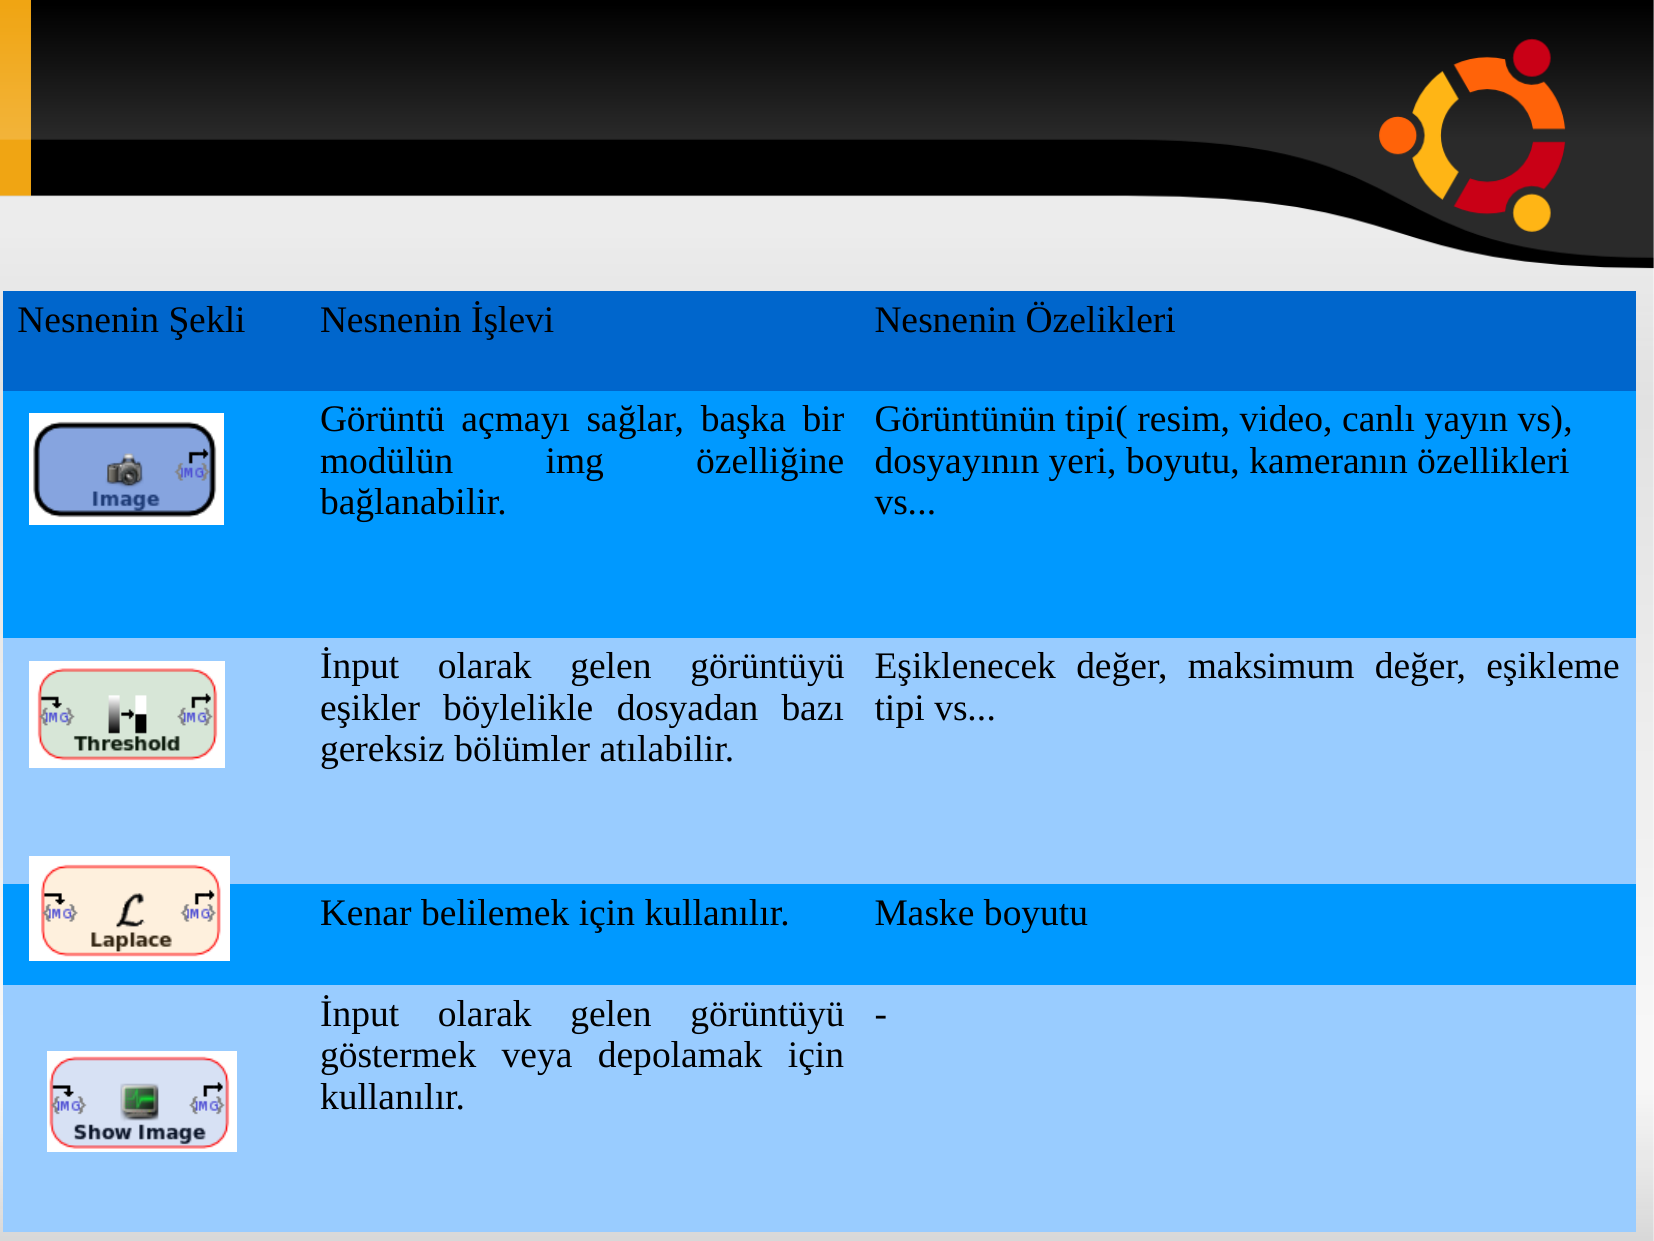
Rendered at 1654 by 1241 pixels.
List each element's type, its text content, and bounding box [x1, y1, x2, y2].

table_cell Eşiklenecek değer, maksimum değer, eşikleme tipi vs... [860, 638, 1636, 884]
table_cell [3, 985, 305, 1232]
table_header Nesnenin Şekli [3, 291, 305, 391]
table_cell İnput olarak gelen görüntüyü göstermek veya depolamak için kullanılır. [305, 985, 860, 1232]
table_cell [3, 391, 305, 638]
picture [0, 0, 1654, 1241]
table_cell İnput olarak gelen görüntüyü eşikler böylelikle dosyadan bazı gereksiz bölümler atılabilir. [305, 638, 860, 884]
table_cell Görüntü açmayı sağlar, başka bir modülün img özelliğine bağlanabilir. [305, 391, 860, 638]
table_header Nesnenin İşlevi [305, 291, 860, 391]
table_cell Kenar belilemek için kullanılır. [305, 884, 860, 985]
table_cell [3, 884, 305, 985]
table_header Nesnenin Özelikleri [860, 291, 1636, 391]
table_cell Maske boyutu [860, 884, 1636, 985]
table_cell - [860, 985, 1636, 1232]
table_cell Görüntünün tipi( resim, video, canlı yayın vs), dosyayının yeri, boyutu, kameranın özellikleri vs... [860, 391, 1636, 638]
table_cell [3, 638, 305, 884]
